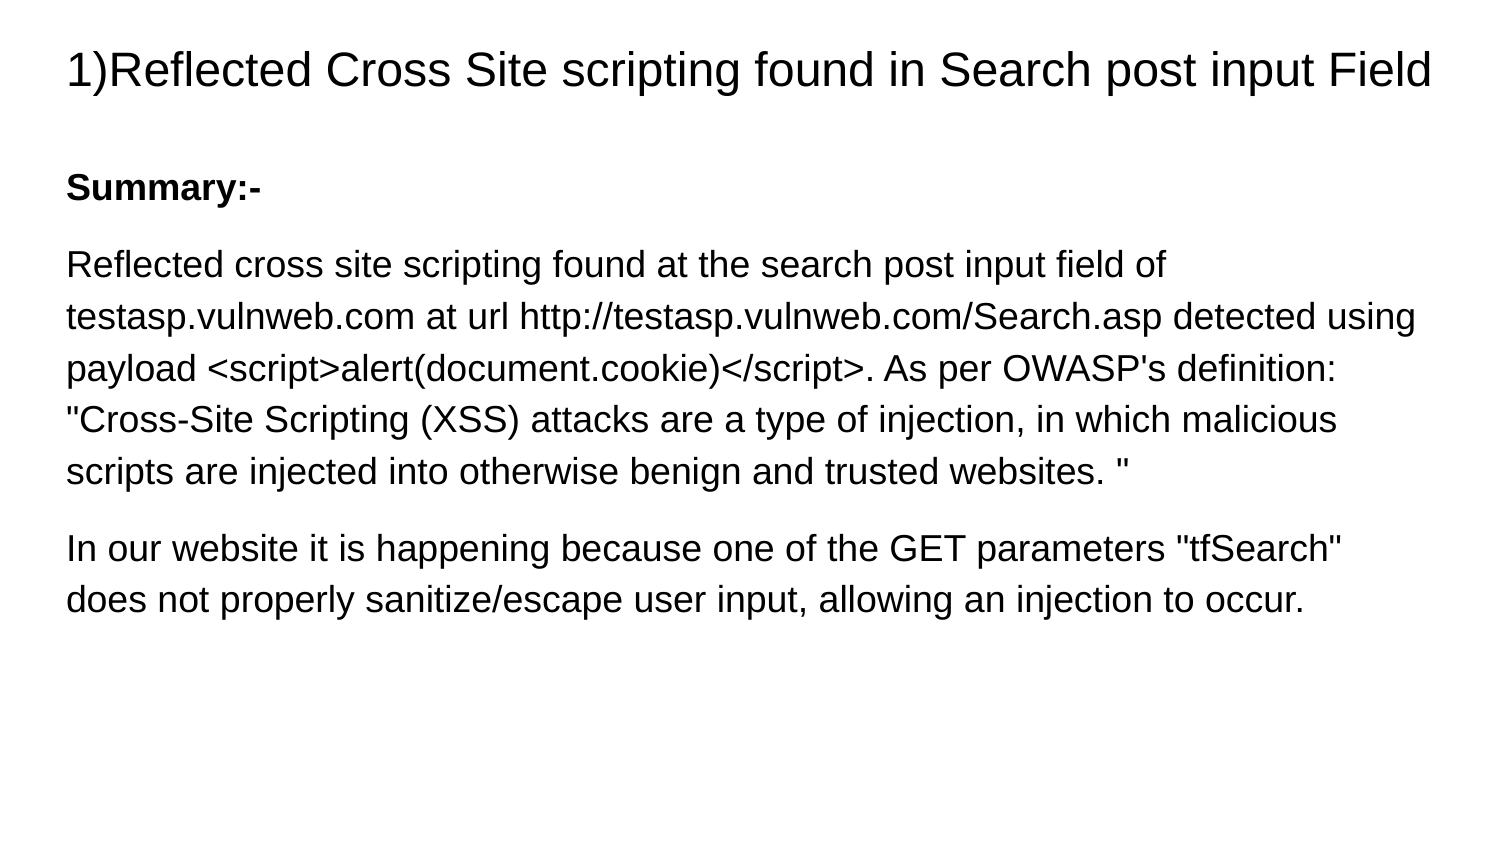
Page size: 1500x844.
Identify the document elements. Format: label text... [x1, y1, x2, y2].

title 1)Reflected Cross Site scripting found in Search post input Field [51, 23, 1466, 118]
list Summary:- Reflected cross site scripting found at the search post input field of testasp.vulnweb.com at url http://testasp.vulnweb.com/Search.asp detected using payload <script>alert(document.cookie)</script>. As per OWASP's definition: "Cross-Site Scripting (XSS) attacks are a type of injection, in which malicious scripts are injected into otherwise benign and trusted websites. " In our website it is happening because one of the GET parameters "tfSearch" does not properly sanitize/escape user input, allowing an injection to occur. [51, 141, 1449, 703]
